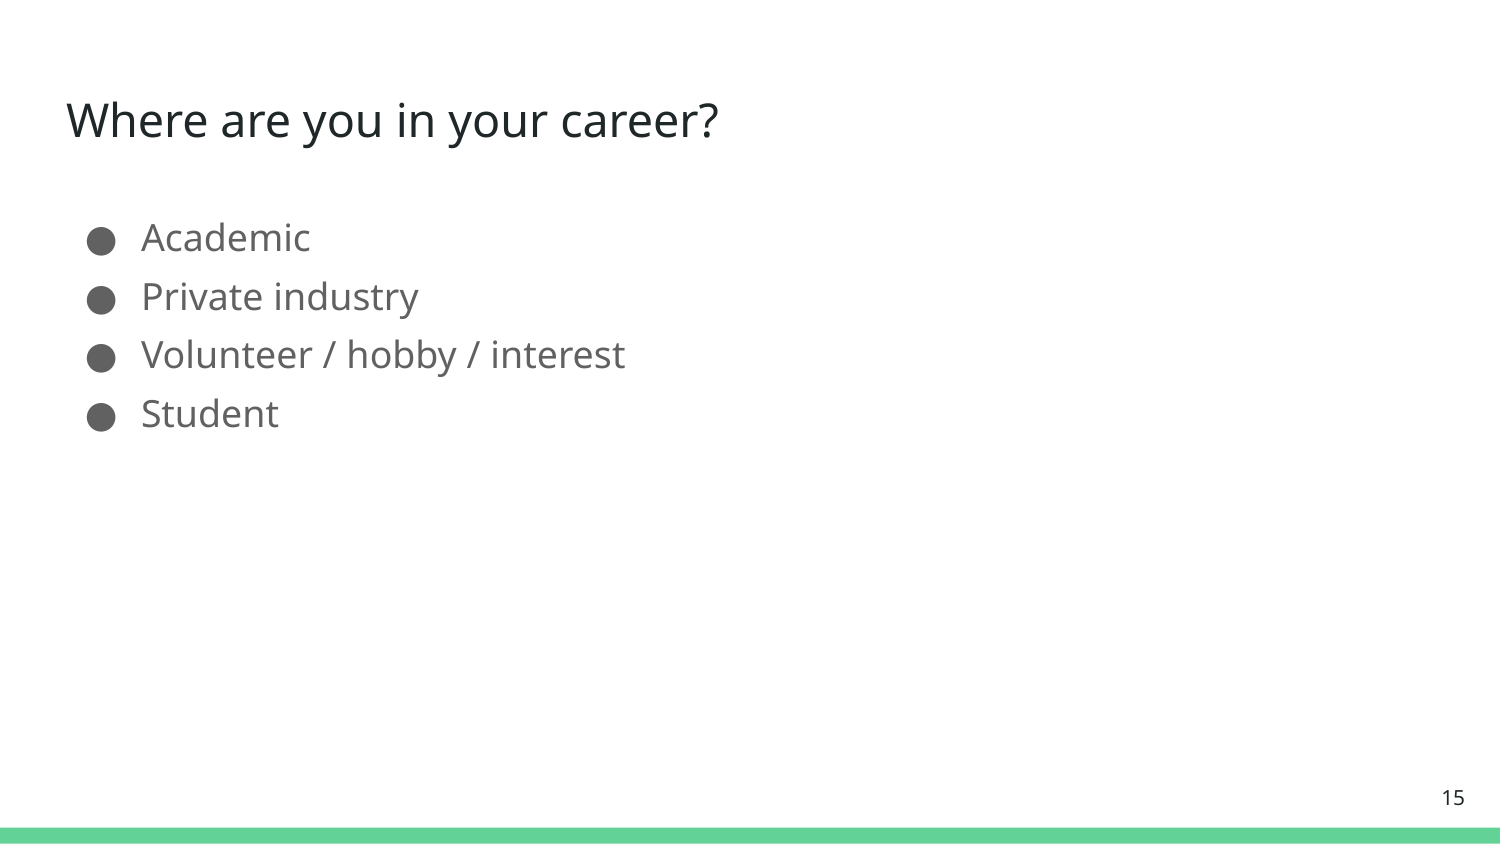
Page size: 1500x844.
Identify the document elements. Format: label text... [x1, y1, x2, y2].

title Where are you in your career? [51, 72, 1449, 167]
list Academic Private industry Volunteer / hobby / interest Student [51, 189, 1449, 750]
slide_number <number> [1389, 764, 1480, 830]
